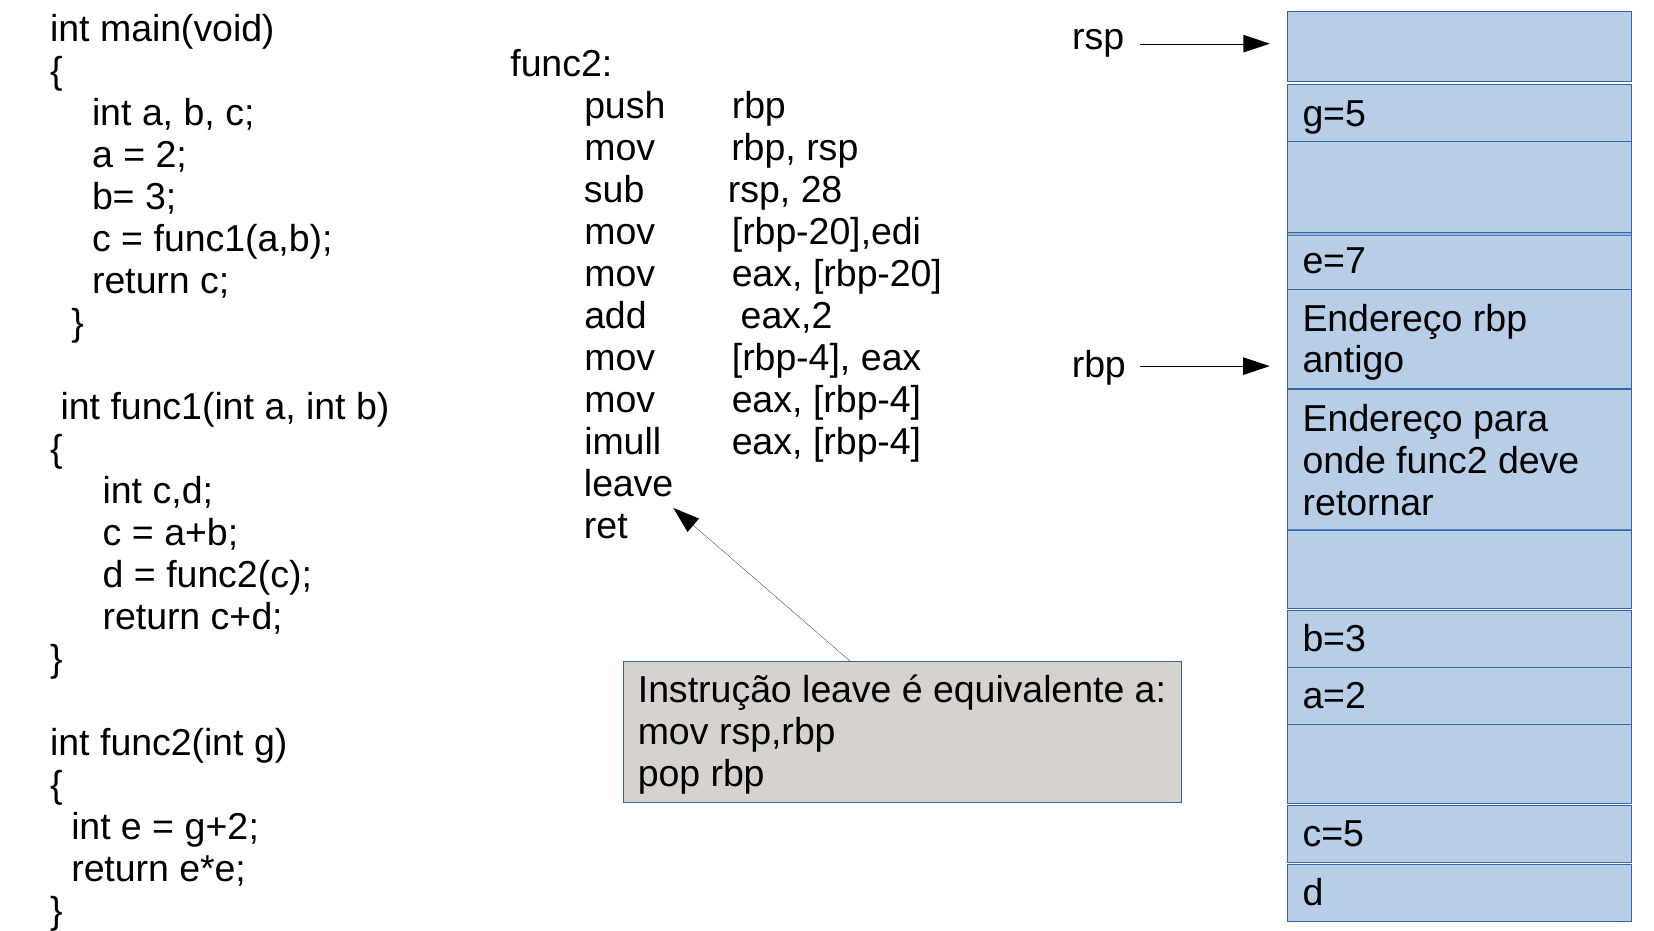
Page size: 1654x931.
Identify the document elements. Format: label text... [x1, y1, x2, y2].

text_box c=5 [1287, 805, 1632, 863]
text_box [1287, 142, 1632, 232]
text_box func2: push rbp mov rbp, rsp sub rsp, 28 mov [rbp-20],edi mov eax, [rbp-20] add eax,2 mov [rbp-4], eax mov eax, [rbp-4] imull eax, [rbp-4] leave ret [495, 35, 1028, 807]
text_box e=7 [1287, 232, 1632, 290]
text_box g=5 [1287, 84, 1632, 142]
text_box [1287, 725, 1632, 804]
text_box a=2 [1287, 668, 1632, 725]
text_box rsp [1057, 8, 1139, 66]
text_box b=3 [1287, 610, 1632, 668]
text_box Endereço para onde func2 deve retornar [1287, 389, 1632, 531]
text_box rbp [1057, 335, 1141, 393]
text_box d [1287, 864, 1632, 922]
text_box Instrução leave é equivalente a: mov rsp,rbp pop rbp [623, 661, 1182, 803]
text_box [1287, 11, 1632, 82]
text_box int main(void) { int a, b, c; a = 2; b= 3; c = func1(a,b); return c; } int func1(int a, int b) { int c,d; c = a+b; d = func2(c); return c+d; } int func2(int g) { int e = g+2; return e*e; } [35, 0, 449, 931]
text_box [1287, 531, 1632, 609]
text_box Endereço rbp antigo [1287, 290, 1632, 389]
